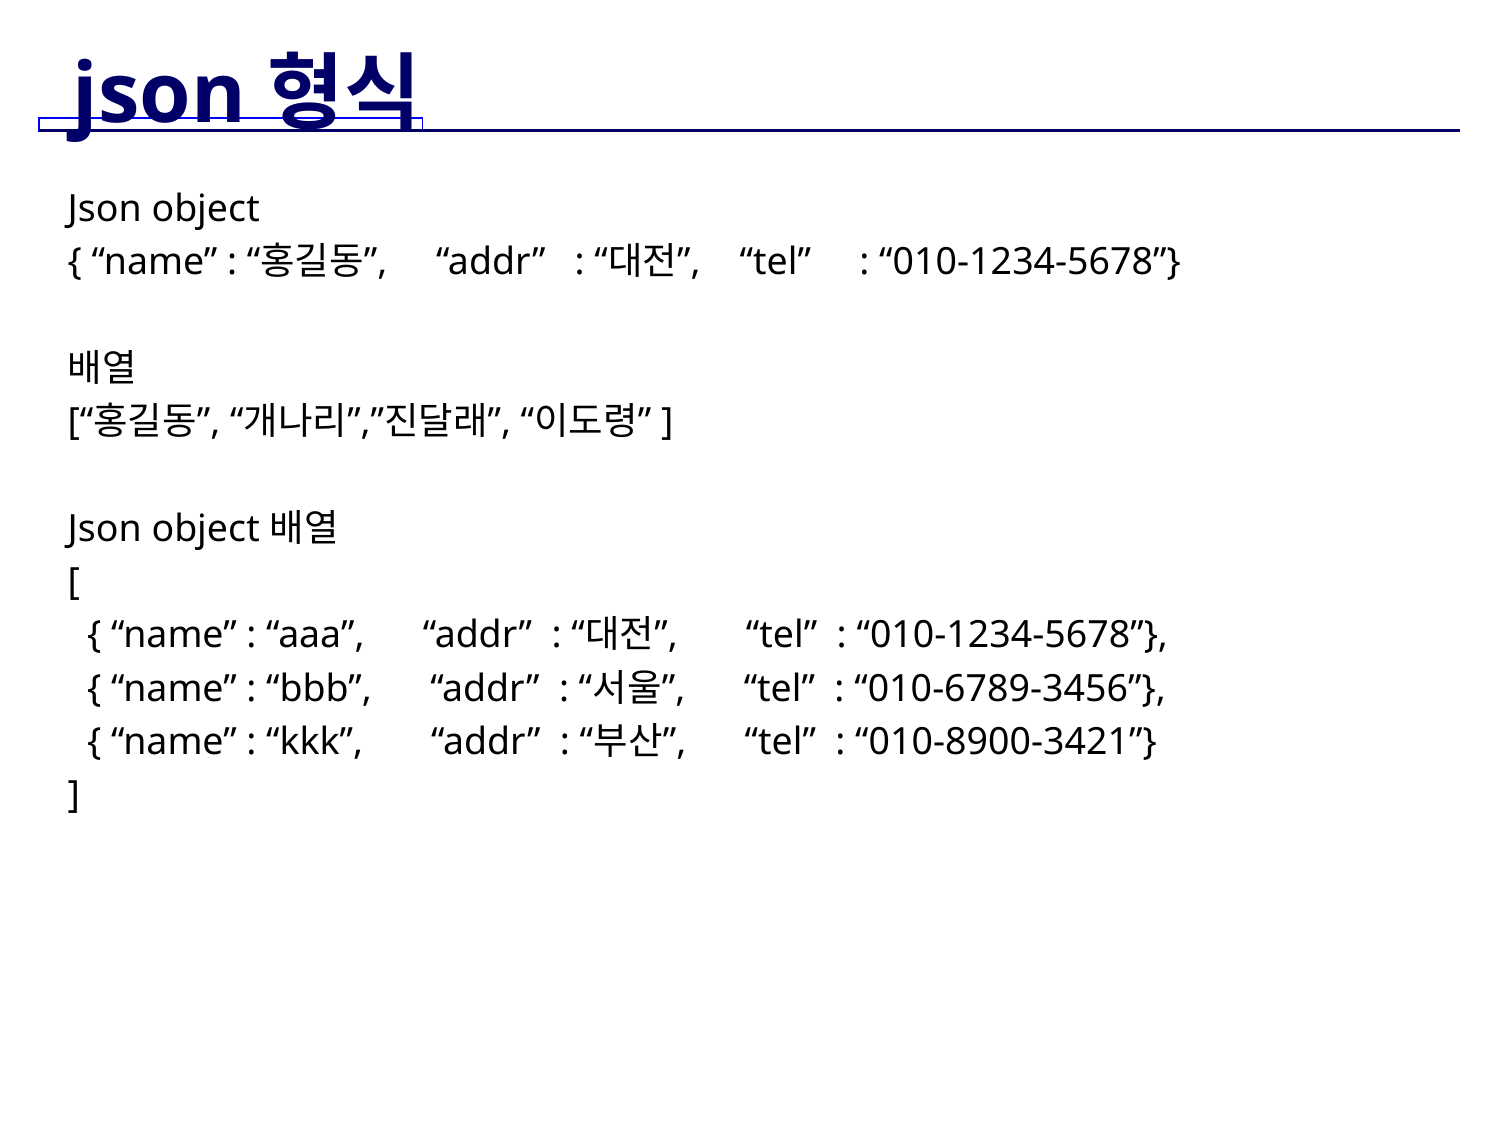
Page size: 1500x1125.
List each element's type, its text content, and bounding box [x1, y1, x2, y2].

title json 형식 [58, 31, 1077, 110]
list Json object { “name” : “홍길동”, “addr” : “대전”, “tel” : “010-1234-5678”} 배열 [“홍길동”, “개나리”,”진달래”, “이도령” ] Json object 배열 [ { “name” : “aaa”, “addr” : “대전”, “tel” : “010-1234-5678”}, { “name” : “bbb”, “addr” : “서울”, “tel” : “010-6789-3456”}, { “name” : “kkk”, “addr” : “부산”, “tel” : “010-8900-3421”} ] [52, 176, 1460, 1040]
